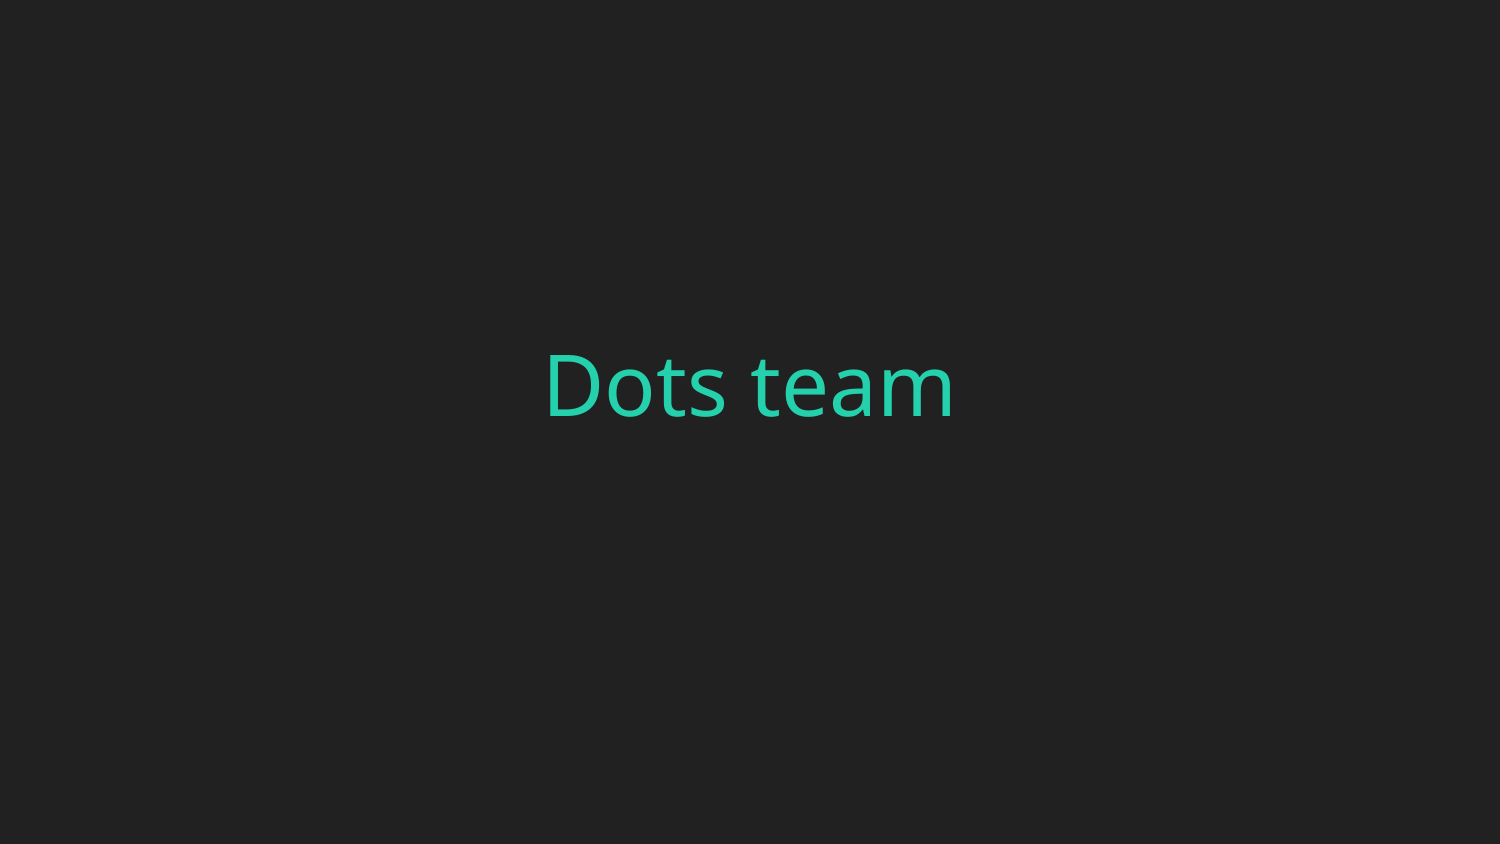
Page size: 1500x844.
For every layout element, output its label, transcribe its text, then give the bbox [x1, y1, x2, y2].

text_box Dots team [34, 315, 1465, 476]
